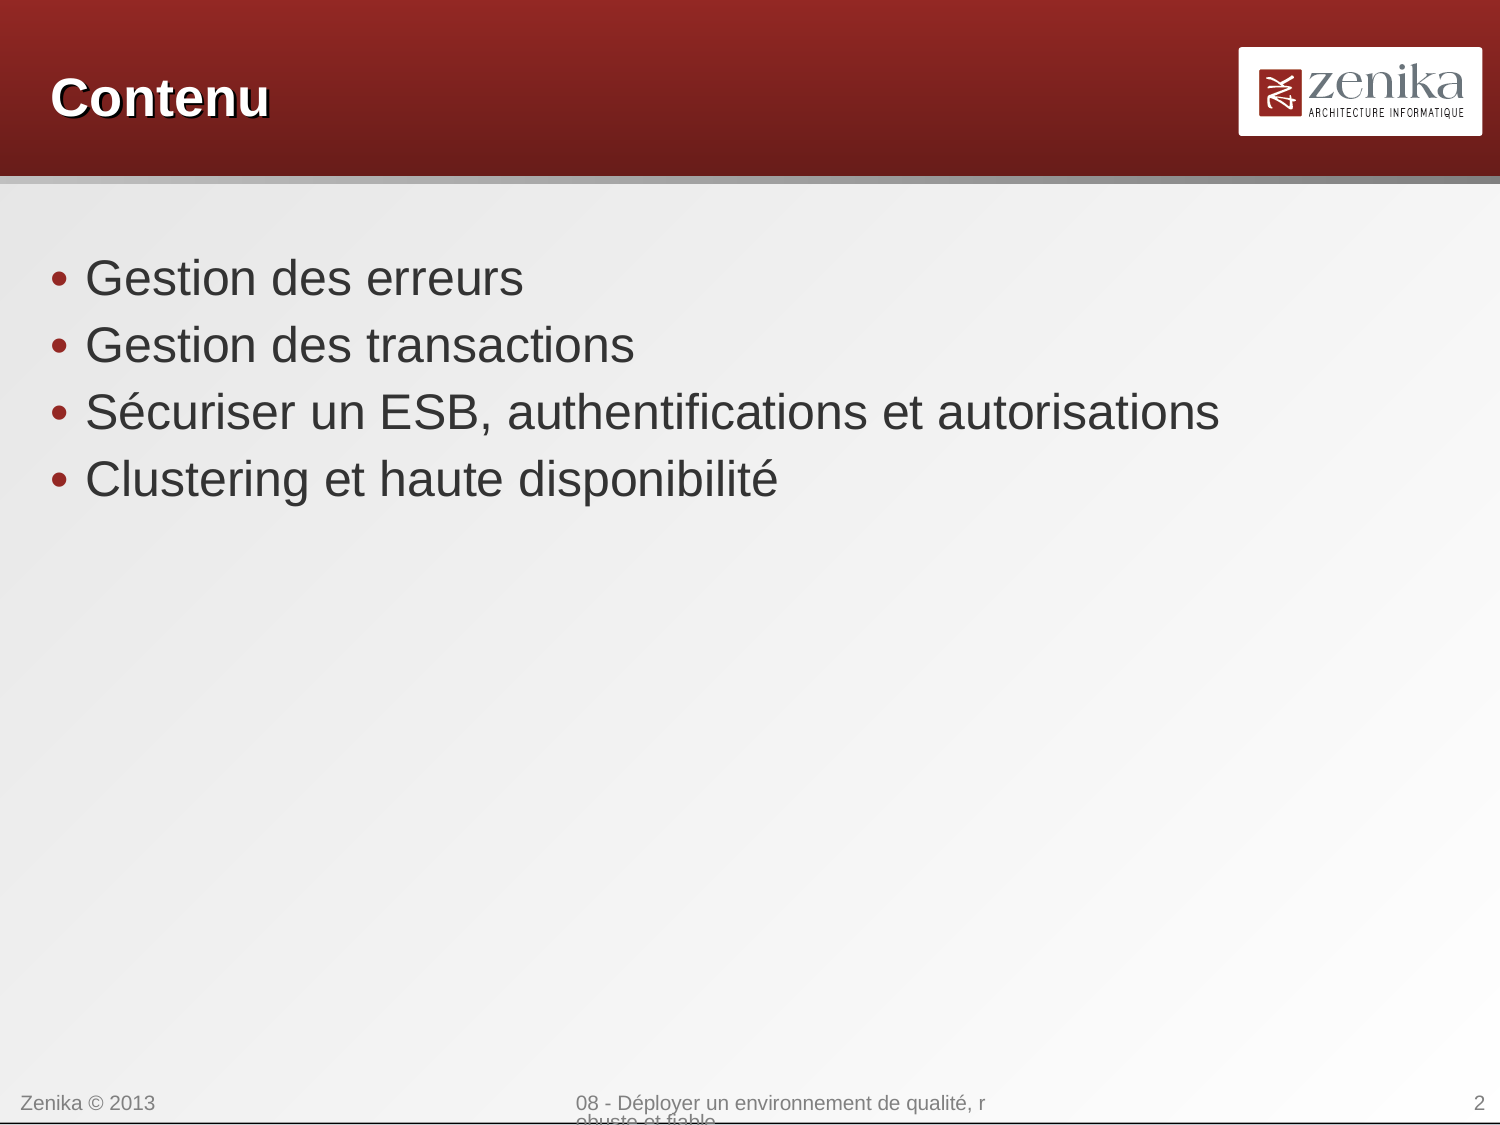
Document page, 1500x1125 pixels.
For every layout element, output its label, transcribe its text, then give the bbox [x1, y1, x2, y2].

title Contenu [50, 22, 1206, 172]
list Gestion des erreurs Gestion des transactions Sécuriser un ESB, authentifications et autorisations Clustering et haute disponibilité [50, 250, 1477, 1064]
picture [1257, 58, 1464, 125]
